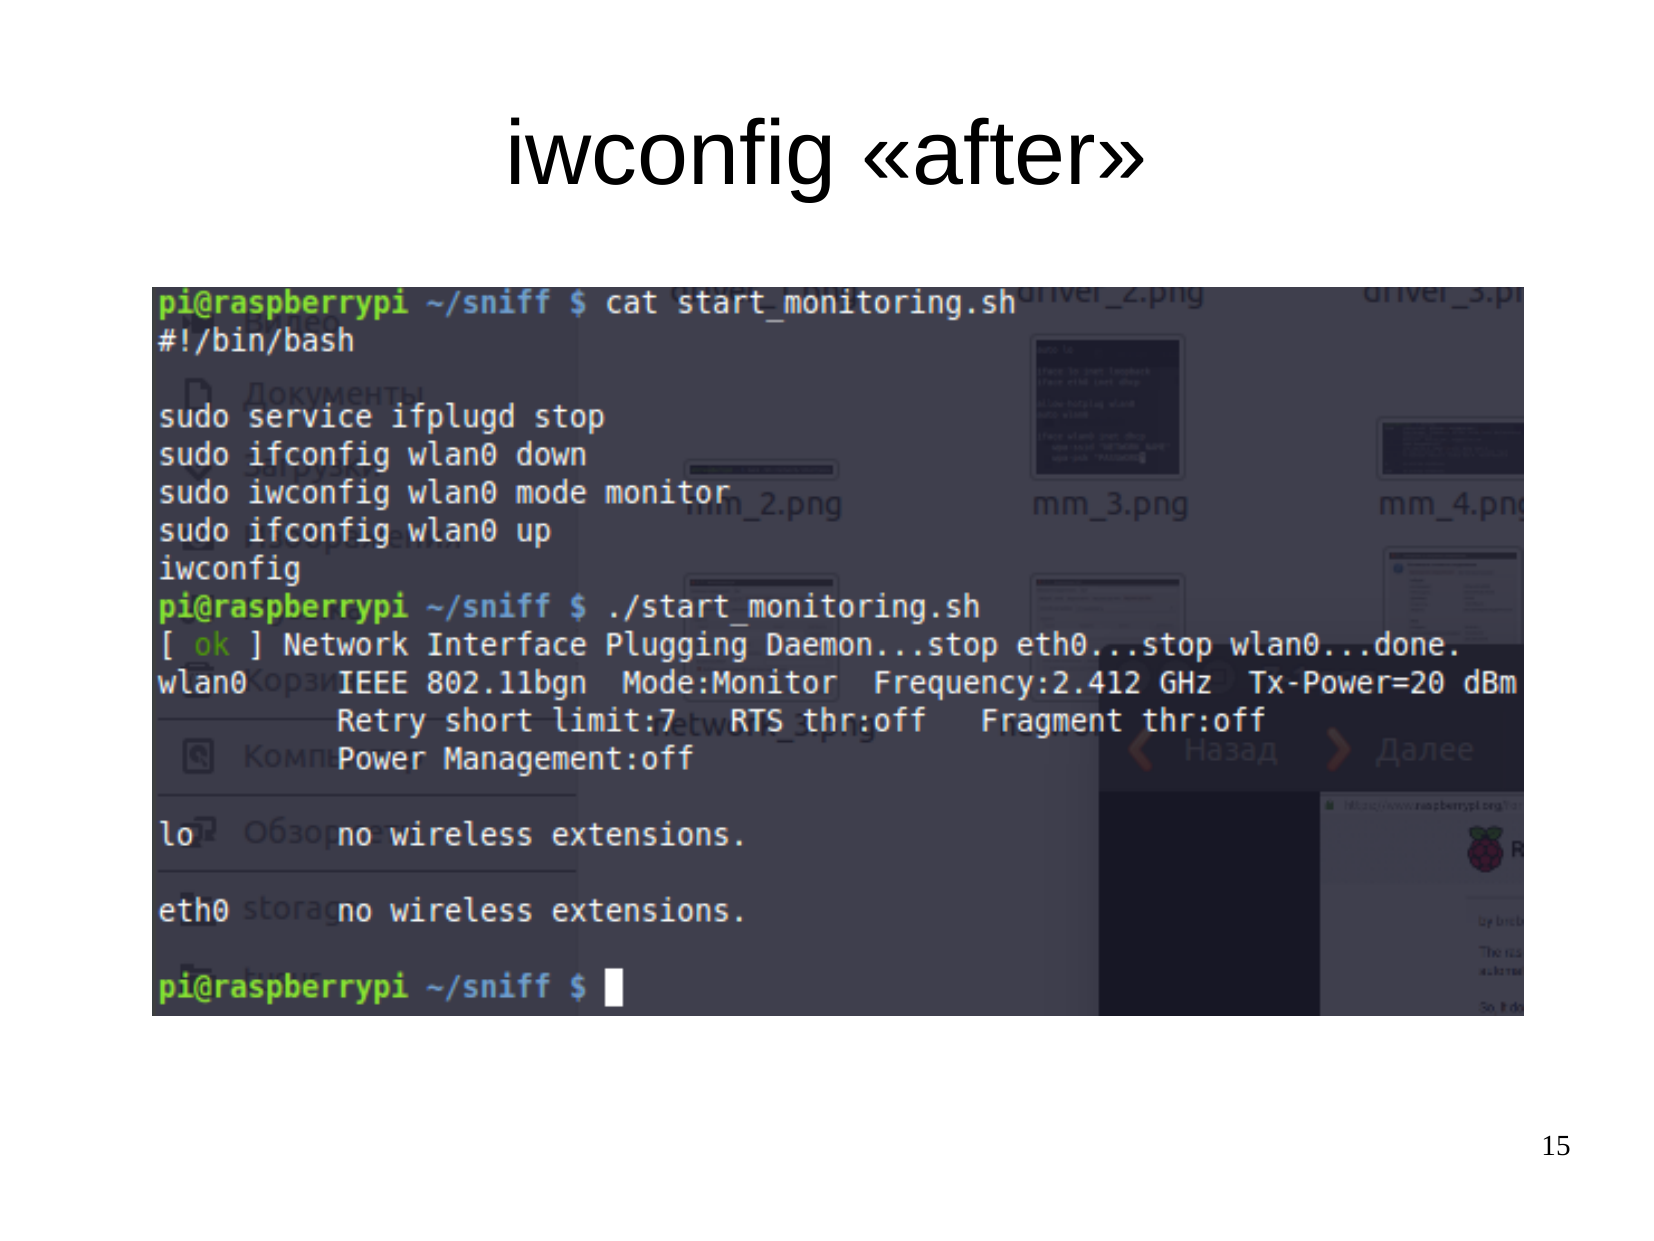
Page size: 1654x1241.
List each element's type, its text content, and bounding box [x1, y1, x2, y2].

picture [152, 287, 1524, 1016]
title iwconfig «after» [82, 49, 1571, 257]
